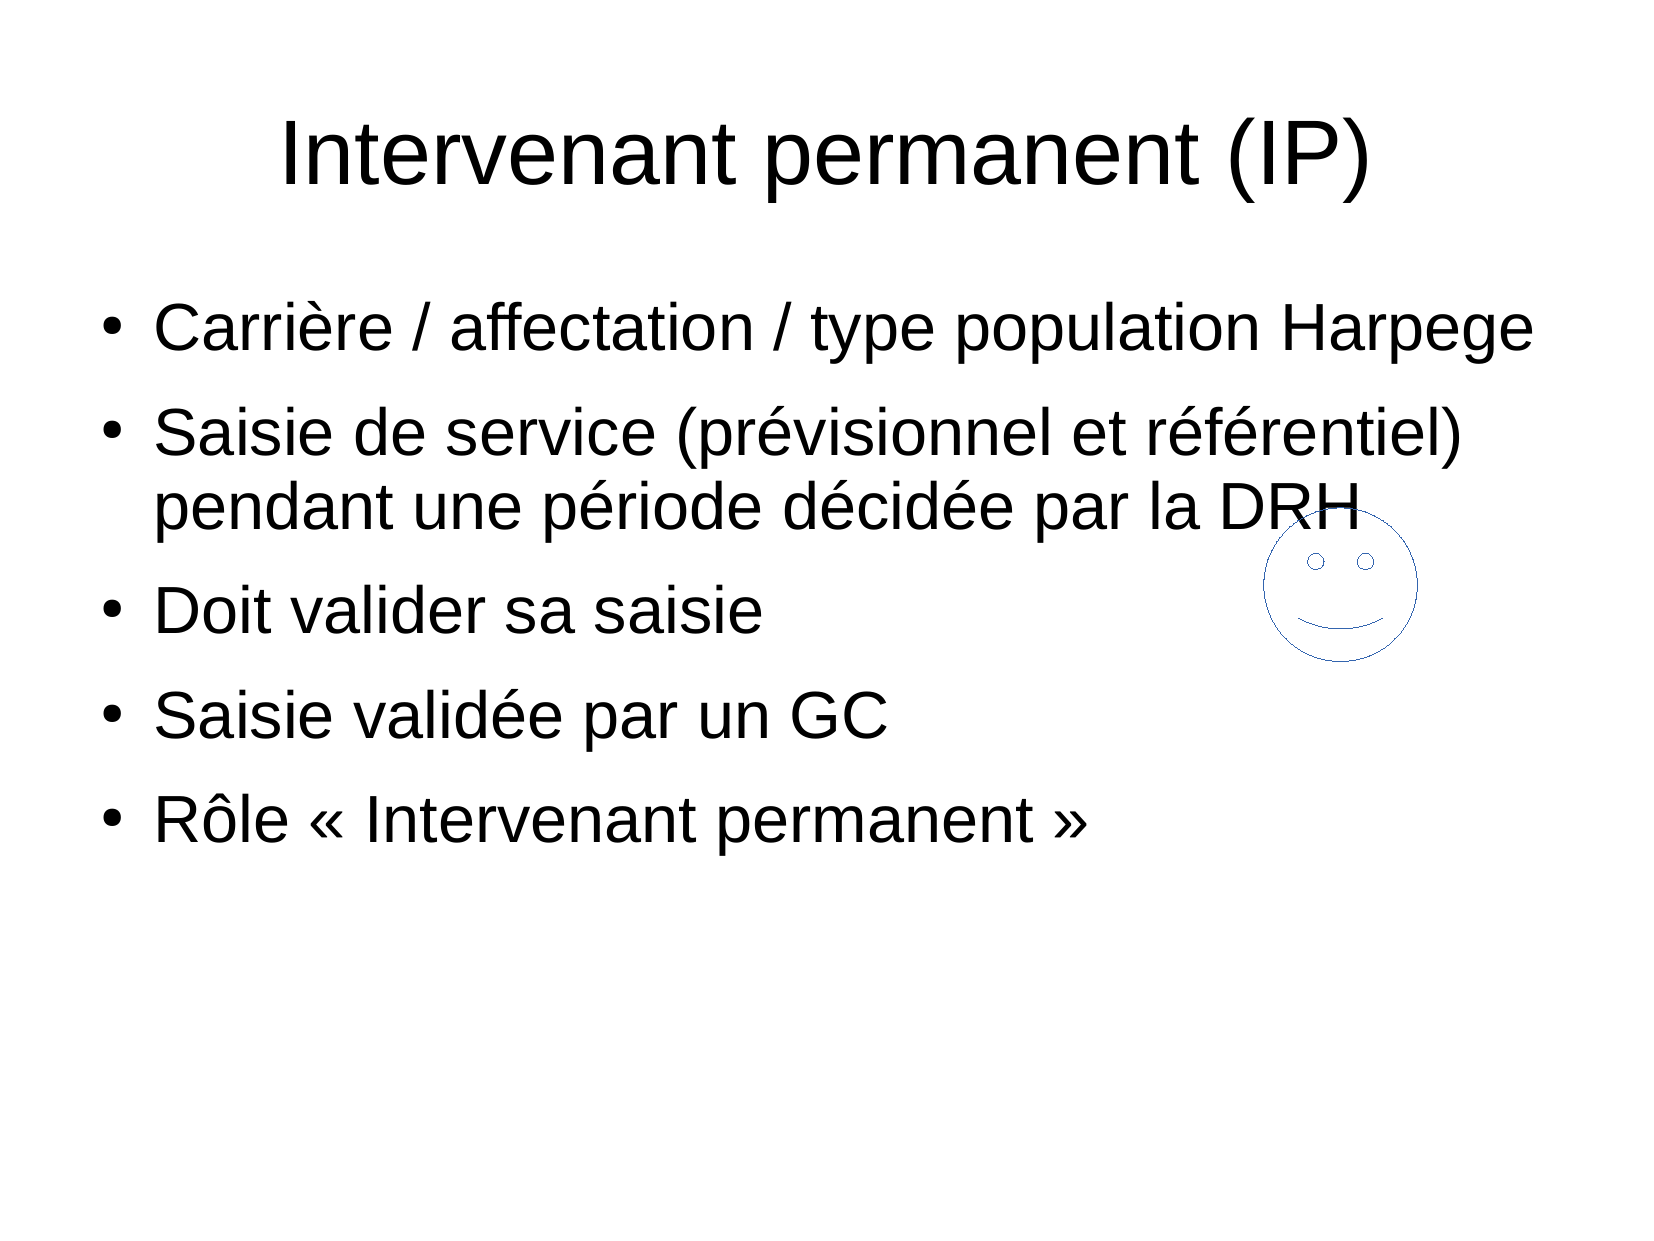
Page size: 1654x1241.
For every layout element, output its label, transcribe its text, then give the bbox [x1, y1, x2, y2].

list Carrière / affectation / type population Harpege Saisie de service (prévisionnel et référentiel) pendant une période décidée par la DRH Doit valider sa saisie Saisie validée par un GC Rôle « Intervenant permanent » [82, 290, 1571, 1010]
title Intervenant permanent (IP) [82, 49, 1571, 257]
